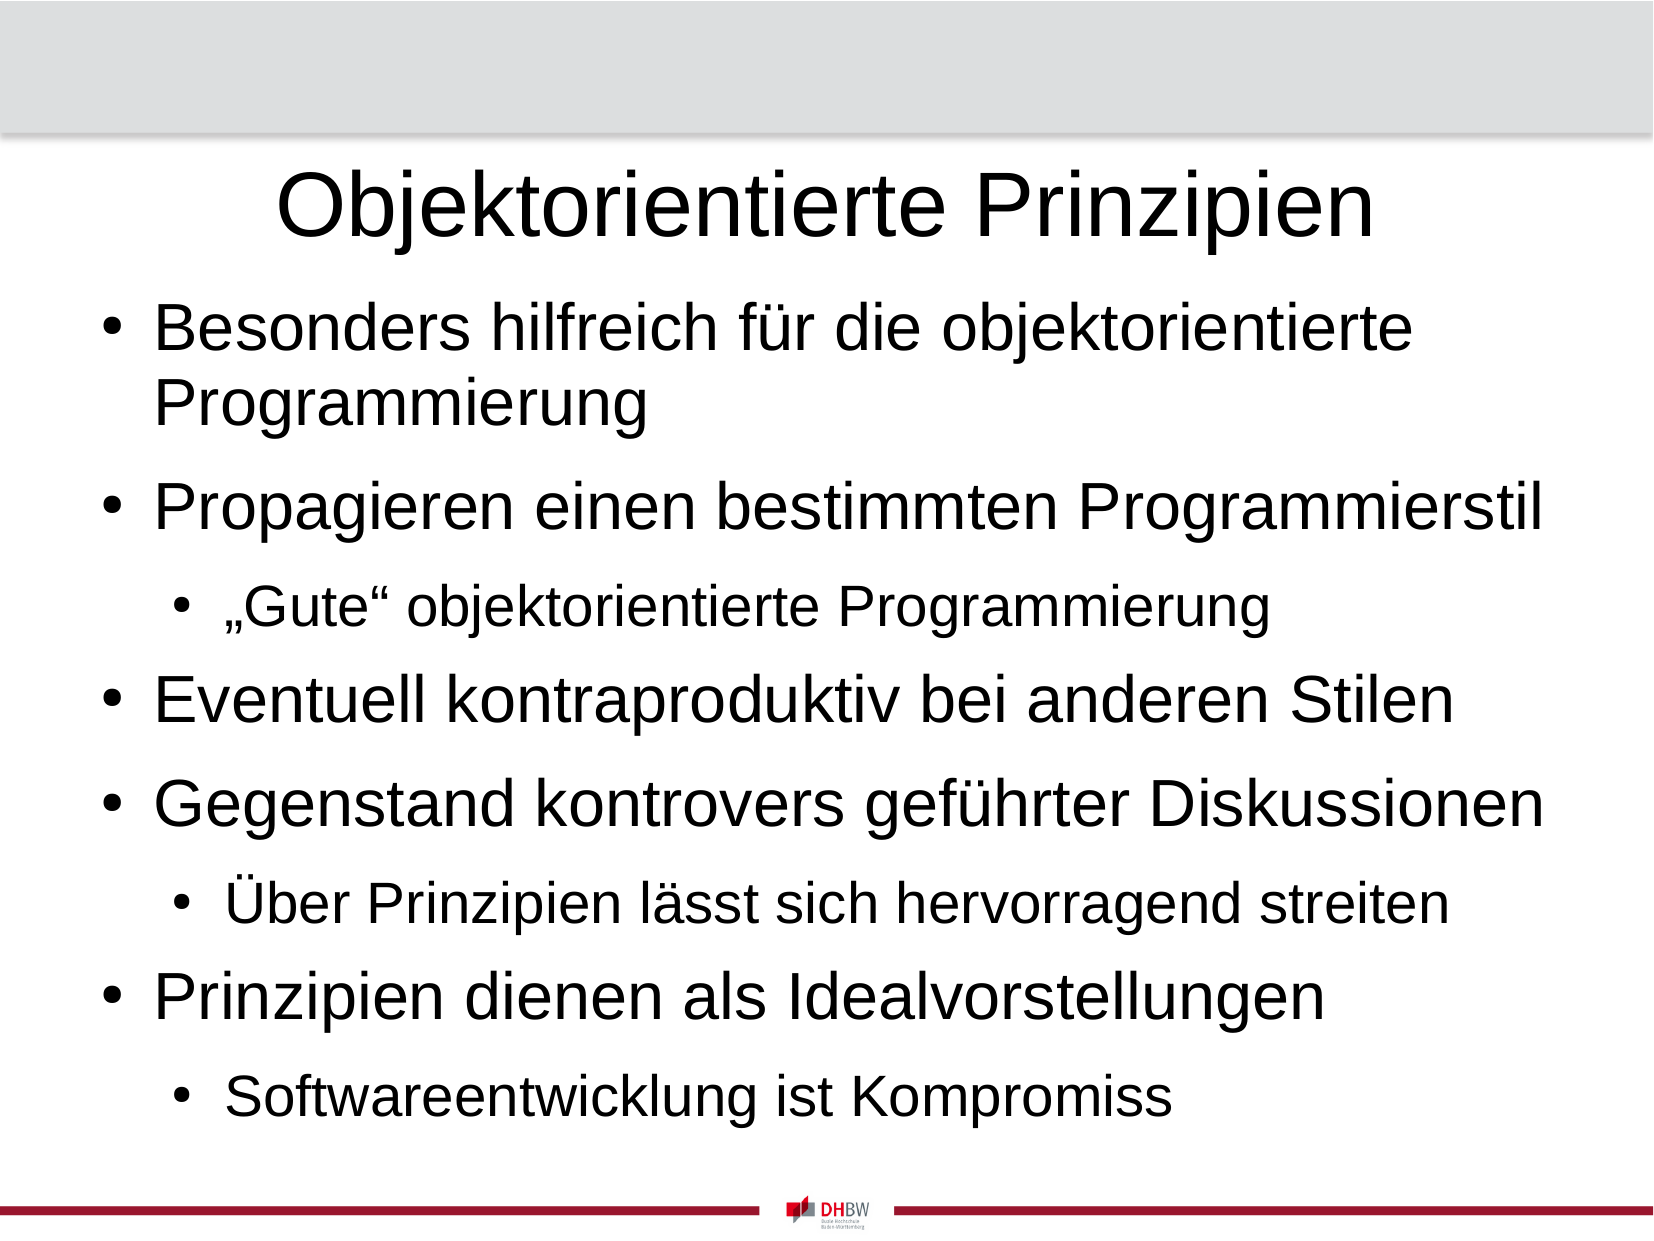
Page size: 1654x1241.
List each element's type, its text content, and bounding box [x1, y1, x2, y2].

title Objektorientierte Prinzipien [82, 49, 1571, 257]
list Besonders hilfreich für die objektorientierte Programmierung Propagieren einen bestimmten Programmierstil „Gute“ objektorientierte Programmierung Eventuell kontraproduktiv bei anderen Stilen Gegenstand kontrovers geführter Diskussionen Über Prinzipien lässt sich hervorragend streiten Prinzipien dienen als Idealvorstellungen Softwareentwicklung ist Kompromiss [82, 290, 1571, 1129]
picture [0, 1, 1654, 1237]
